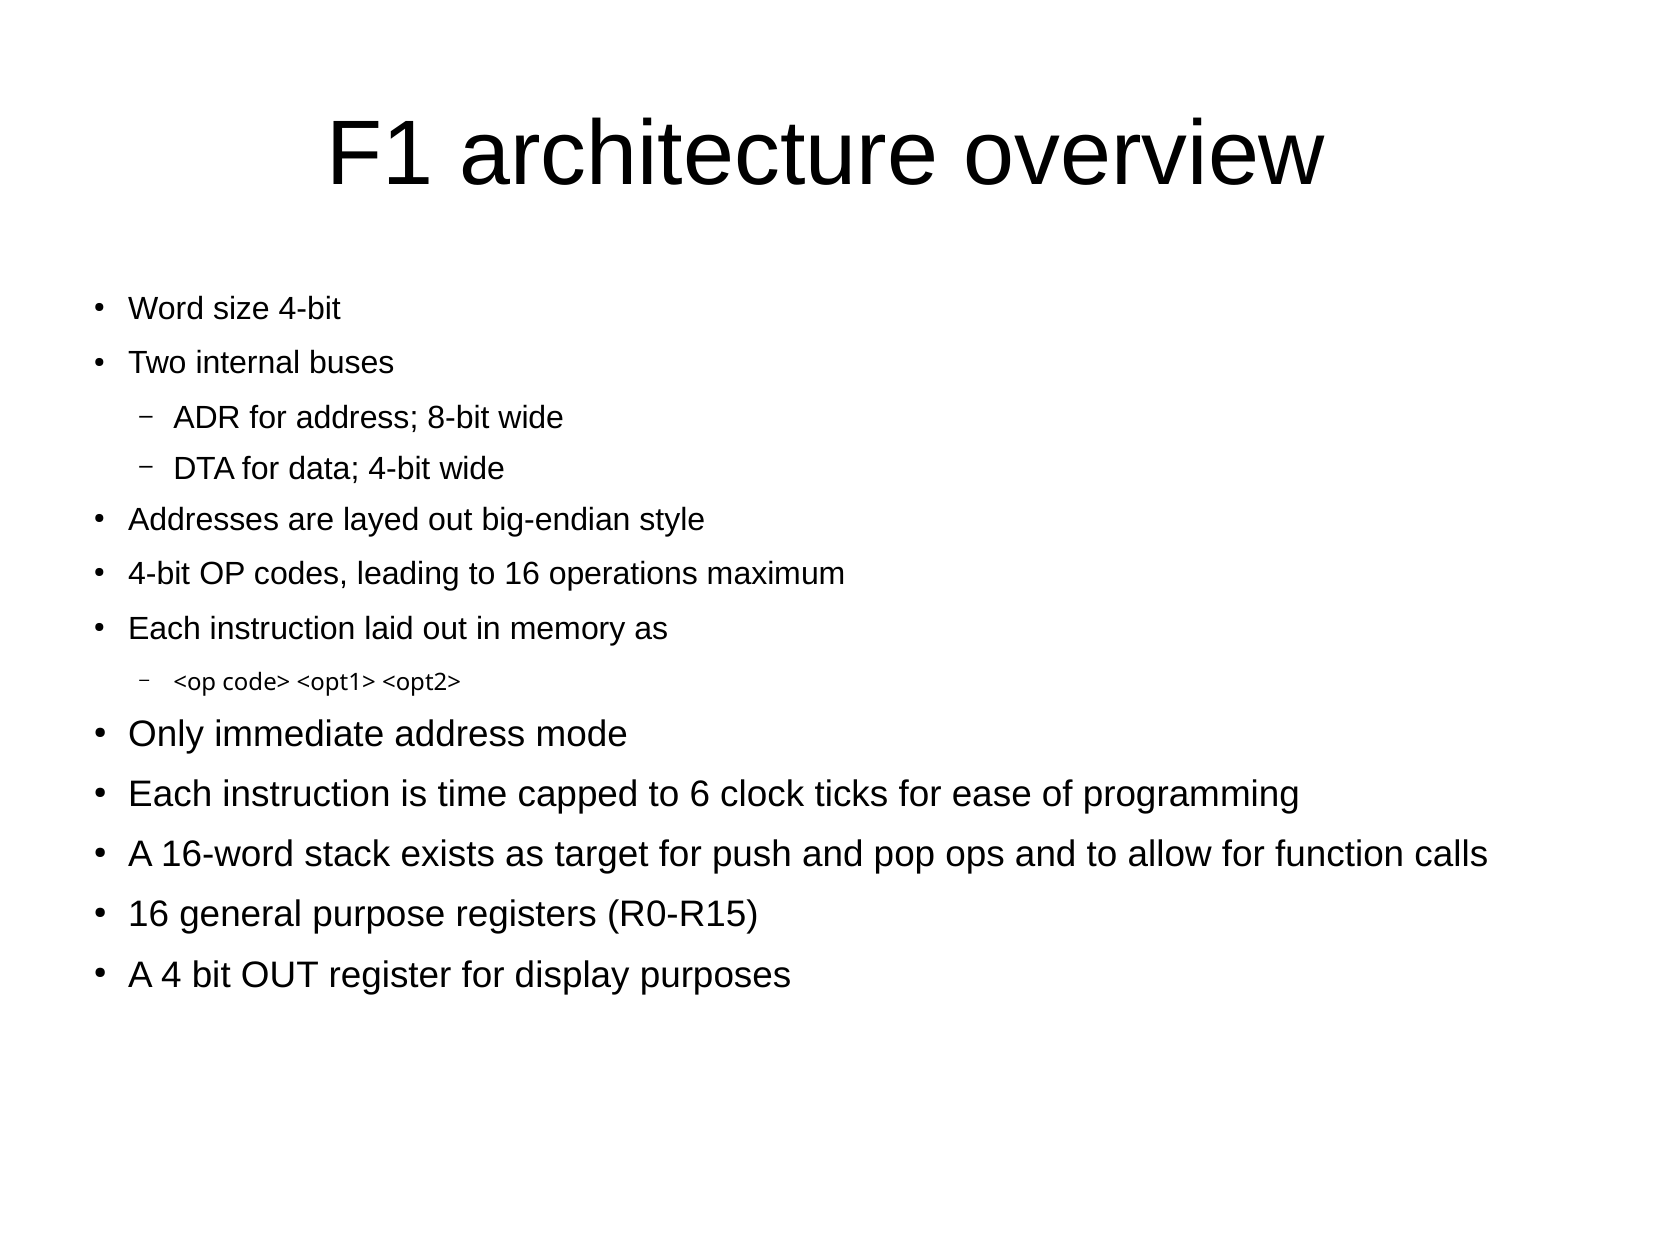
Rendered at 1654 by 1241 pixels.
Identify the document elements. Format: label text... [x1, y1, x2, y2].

title F1 architecture overview [82, 49, 1571, 257]
list Word size 4-bit Two internal buses ADR for address; 8-bit wide DTA for data; 4-bit wide Addresses are layed out big-endian style 4-bit OP codes, leading to 16 operations maximum Each instruction laid out in memory as <op code> <opt1> <opt2> Only immediate address mode Each instruction is time capped to 6 clock ticks for ease of programming A 16-word stack exists as target for push and pop ops and to allow for function calls 16 general purpose registers (R0-R15) A 4 bit OUT register for display purposes [82, 290, 1571, 1010]
